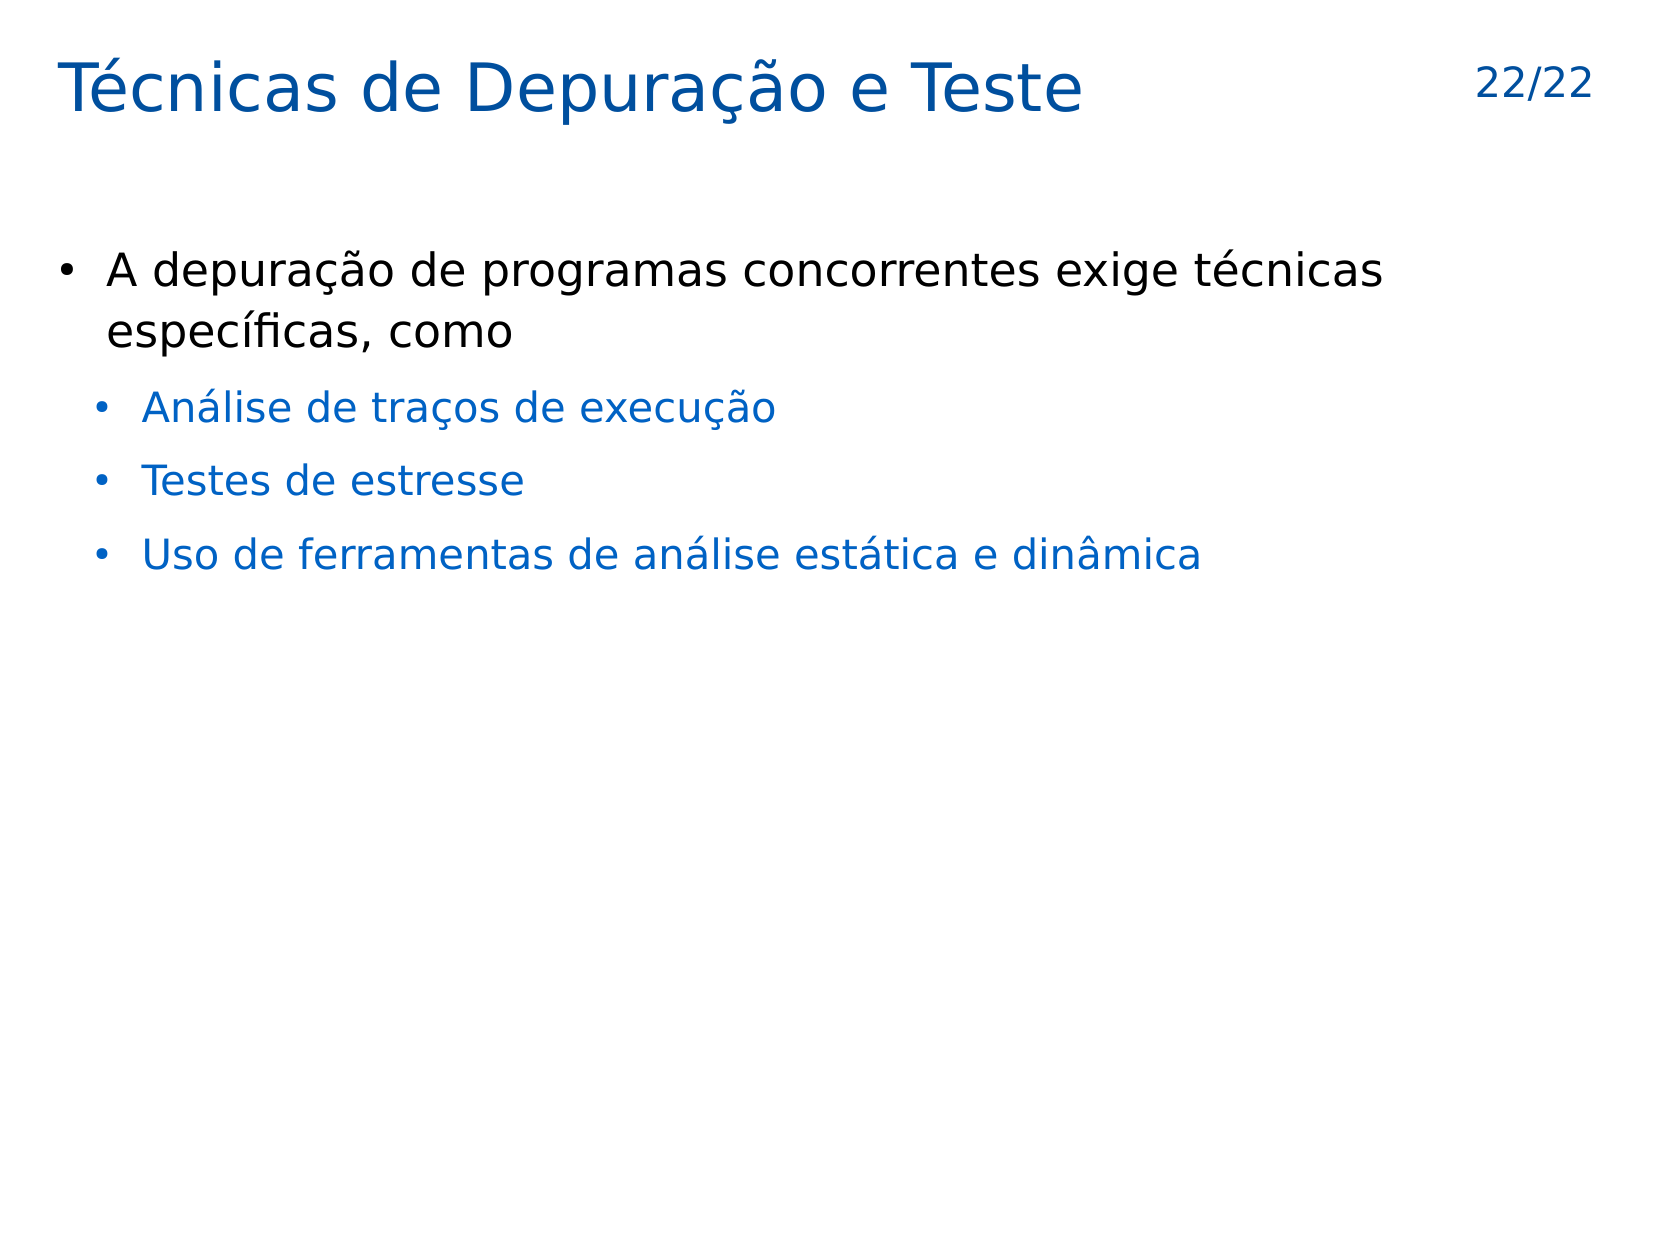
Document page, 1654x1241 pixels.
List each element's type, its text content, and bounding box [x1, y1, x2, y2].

list A depuração de programas concorrentes exige técnicas específicas, como Análise de traços de execução Testes de estresse Uso de ferramentas de análise estática e dinâmica [59, 236, 1595, 1182]
title Técnicas de Depuração e Teste [59, 29, 1625, 148]
